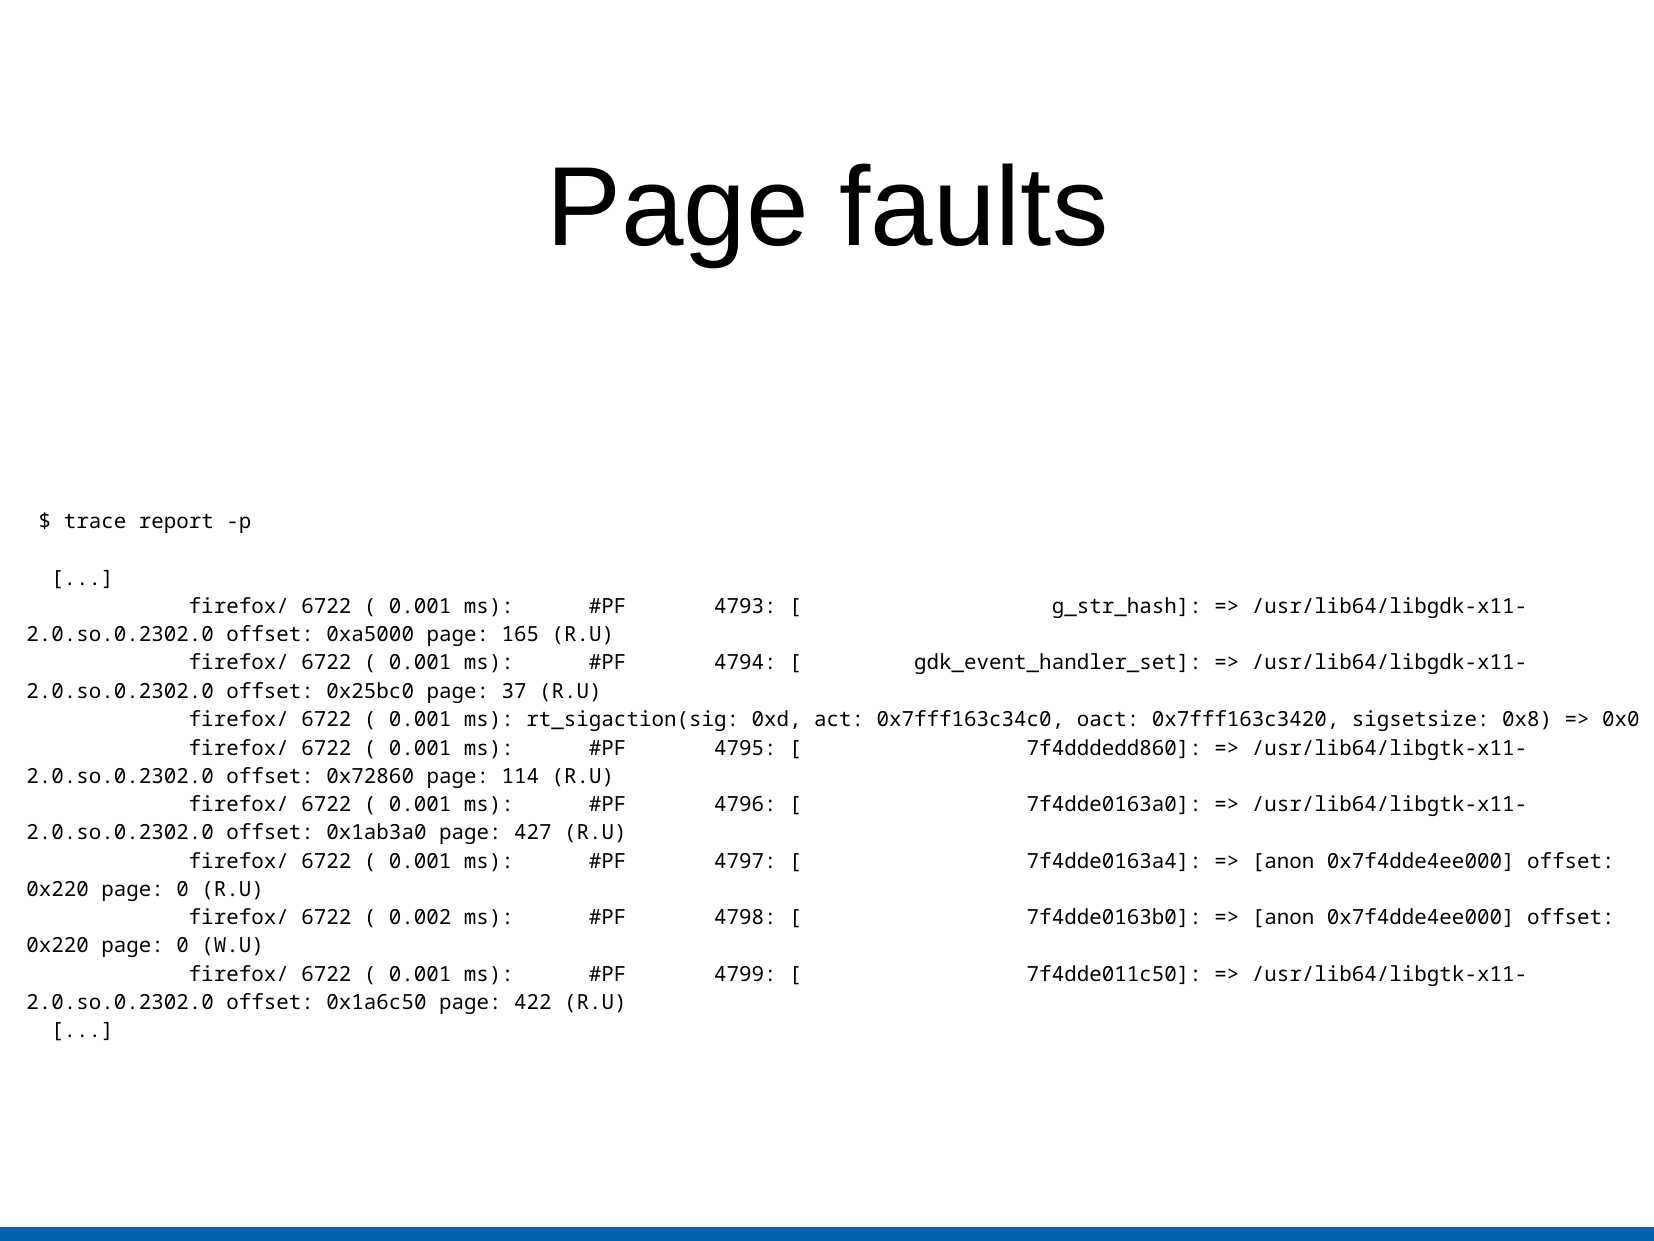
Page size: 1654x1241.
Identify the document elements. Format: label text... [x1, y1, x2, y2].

text_box $ trace report -p [...] firefox/ 6722 ( 0.001 ms): #PF 4793: [ g_str_hash]: => /usr/lib64/libgdk-x11-2.0.so.0.2302.0 offset: 0xa5000 page: 165 (R.U) firefox/ 6722 ( 0.001 ms): #PF 4794: [ gdk_event_handler_set]: => /usr/lib64/libgdk-x11-2.0.so.0.2302.0 offset: 0x25bc0 page: 37 (R.U) firefox/ 6722 ( 0.001 ms): rt_sigaction(sig: 0xd, act: 0x7fff163c34c0, oact: 0x7fff163c3420, sigsetsize: 0x8) => 0x0 firefox/ 6722 ( 0.001 ms): #PF 4795: [ 7f4dddedd860]: => /usr/lib64/libgtk-x11-2.0.so.0.2302.0 offset: 0x72860 page: 114 (R.U) firefox/ 6722 ( 0.001 ms): #PF 4796: [ 7f4dde0163a0]: => /usr/lib64/libgtk-x11-2.0.so.0.2302.0 offset: 0x1ab3a0 page: 427 (R.U) firefox/ 6722 ( 0.001 ms): #PF 4797: [ 7f4dde0163a4]: => [anon 0x7f4dde4ee000] offset: 0x220 page: 0 (R.U) firefox/ 6722 ( 0.002 ms): #PF 4798: [ 7f4dde0163b0]: => [anon 0x7f4dde4ee000] offset: 0x220 page: 0 (W.U) firefox/ 6722 ( 0.001 ms): #PF 4799: [ 7f4dde011c50]: => /usr/lib64/libgtk-x11-2.0.so.0.2302.0 offset: 0x1a6c50 page: 422 (R.U) [...] [11, 498, 1654, 976]
title Page faults [121, 110, 1534, 303]
